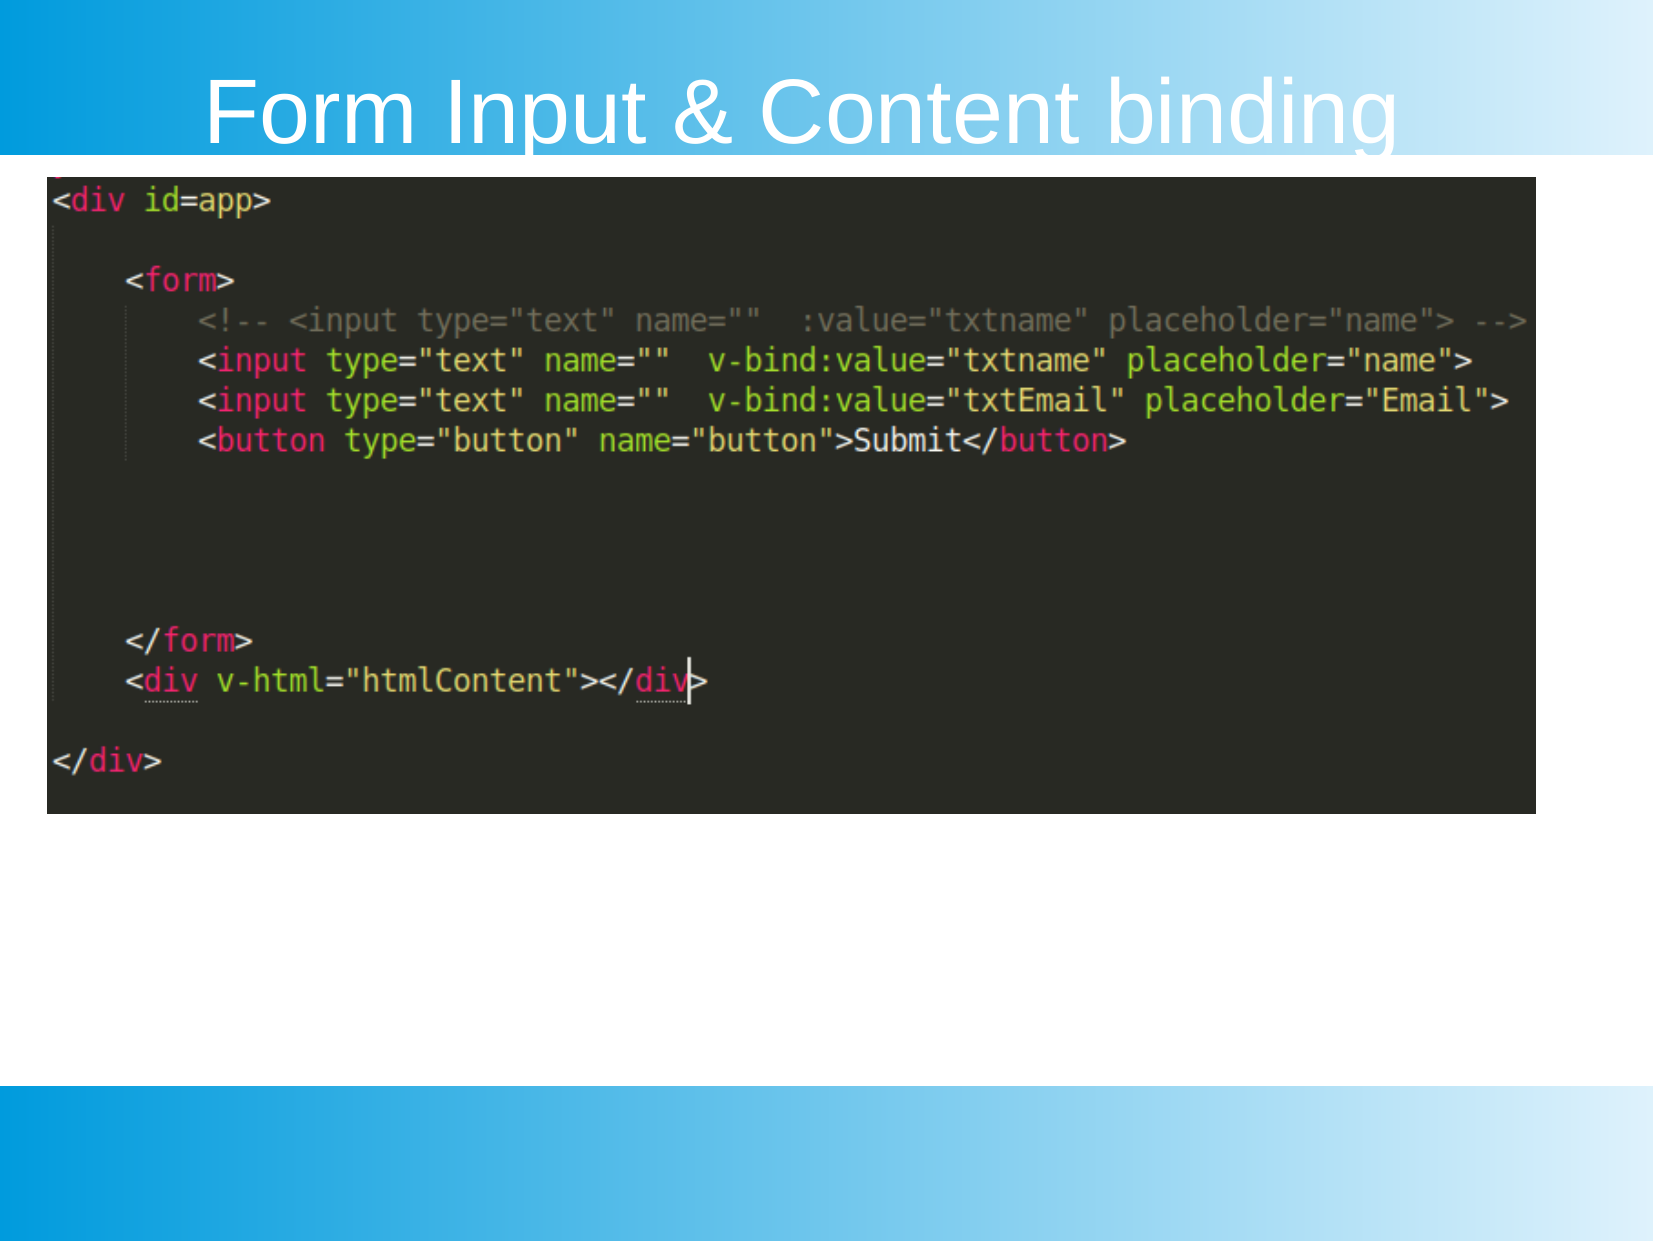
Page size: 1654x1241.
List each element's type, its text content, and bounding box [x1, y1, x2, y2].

picture [47, 177, 1536, 814]
title Form Input & Content binding [59, 59, 1548, 164]
